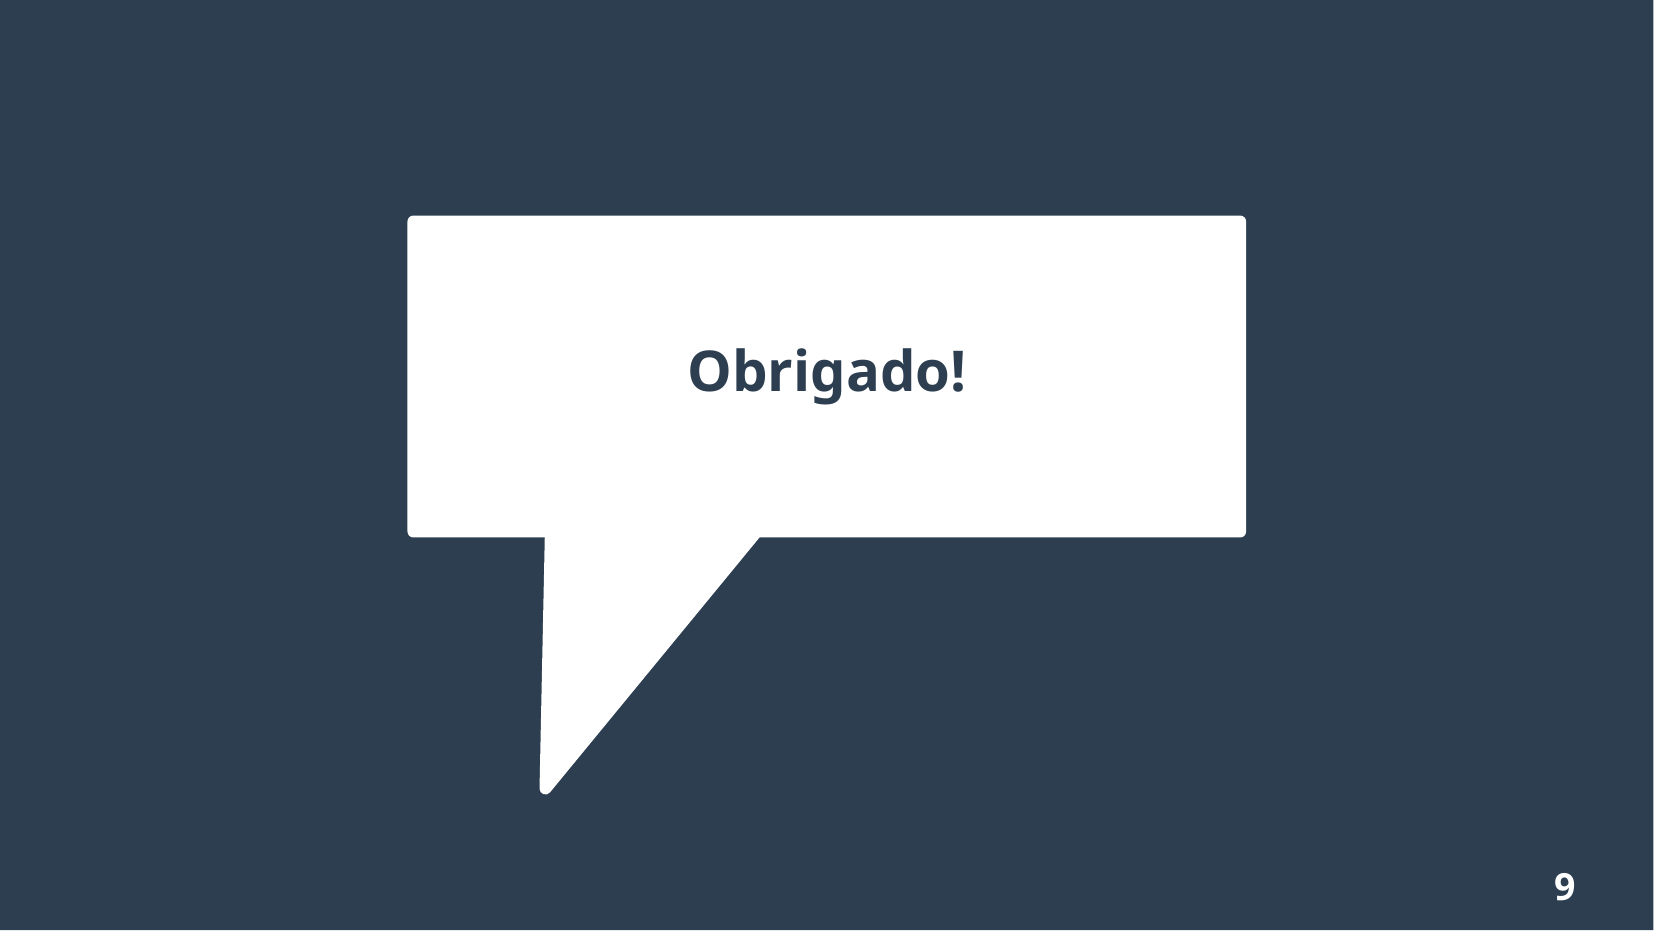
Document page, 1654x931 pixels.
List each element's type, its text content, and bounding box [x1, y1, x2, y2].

title Obrigado! [442, 236, 1211, 502]
